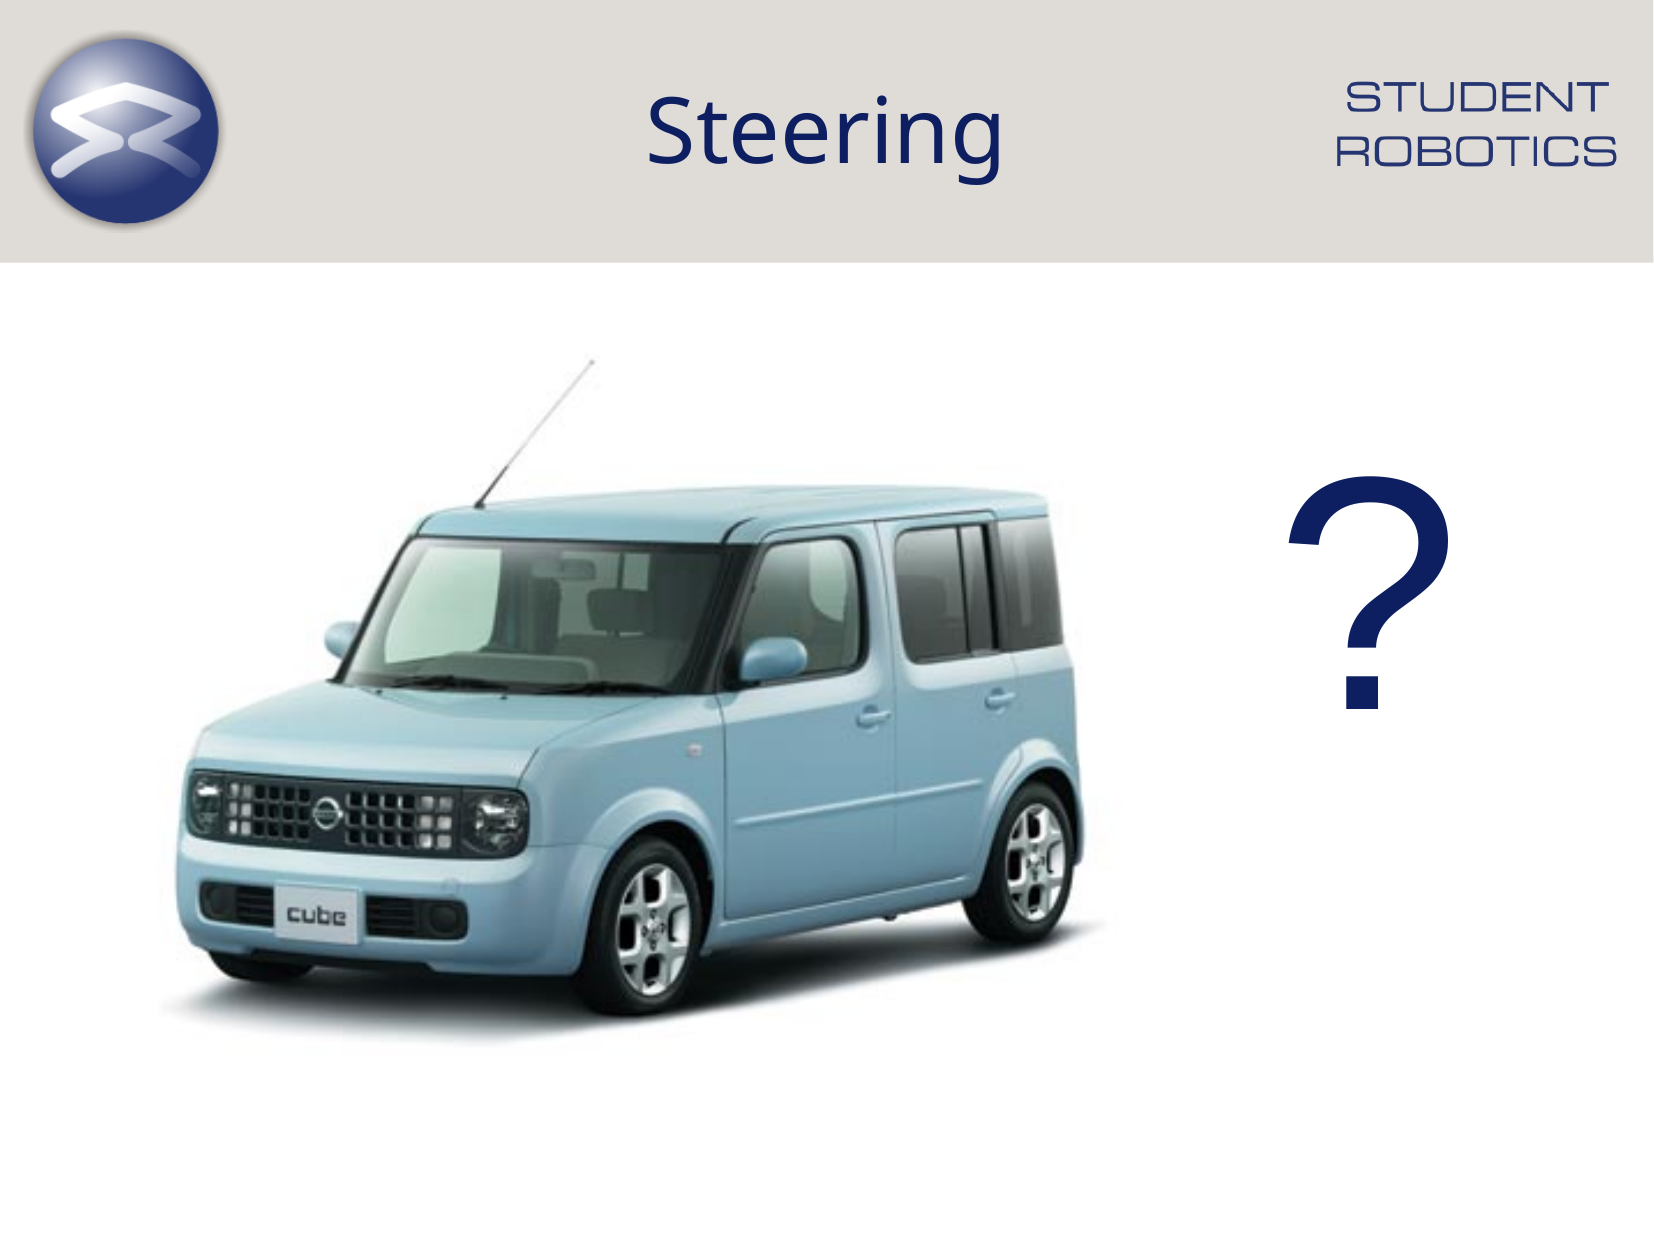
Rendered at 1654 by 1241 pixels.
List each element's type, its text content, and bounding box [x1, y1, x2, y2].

picture [9, 19, 82, 245]
title Steering [82, 0, 1571, 257]
text_box ? [1261, 400, 1524, 900]
picture [1571, 68, 1633, 174]
picture [122, 317, 1149, 1088]
